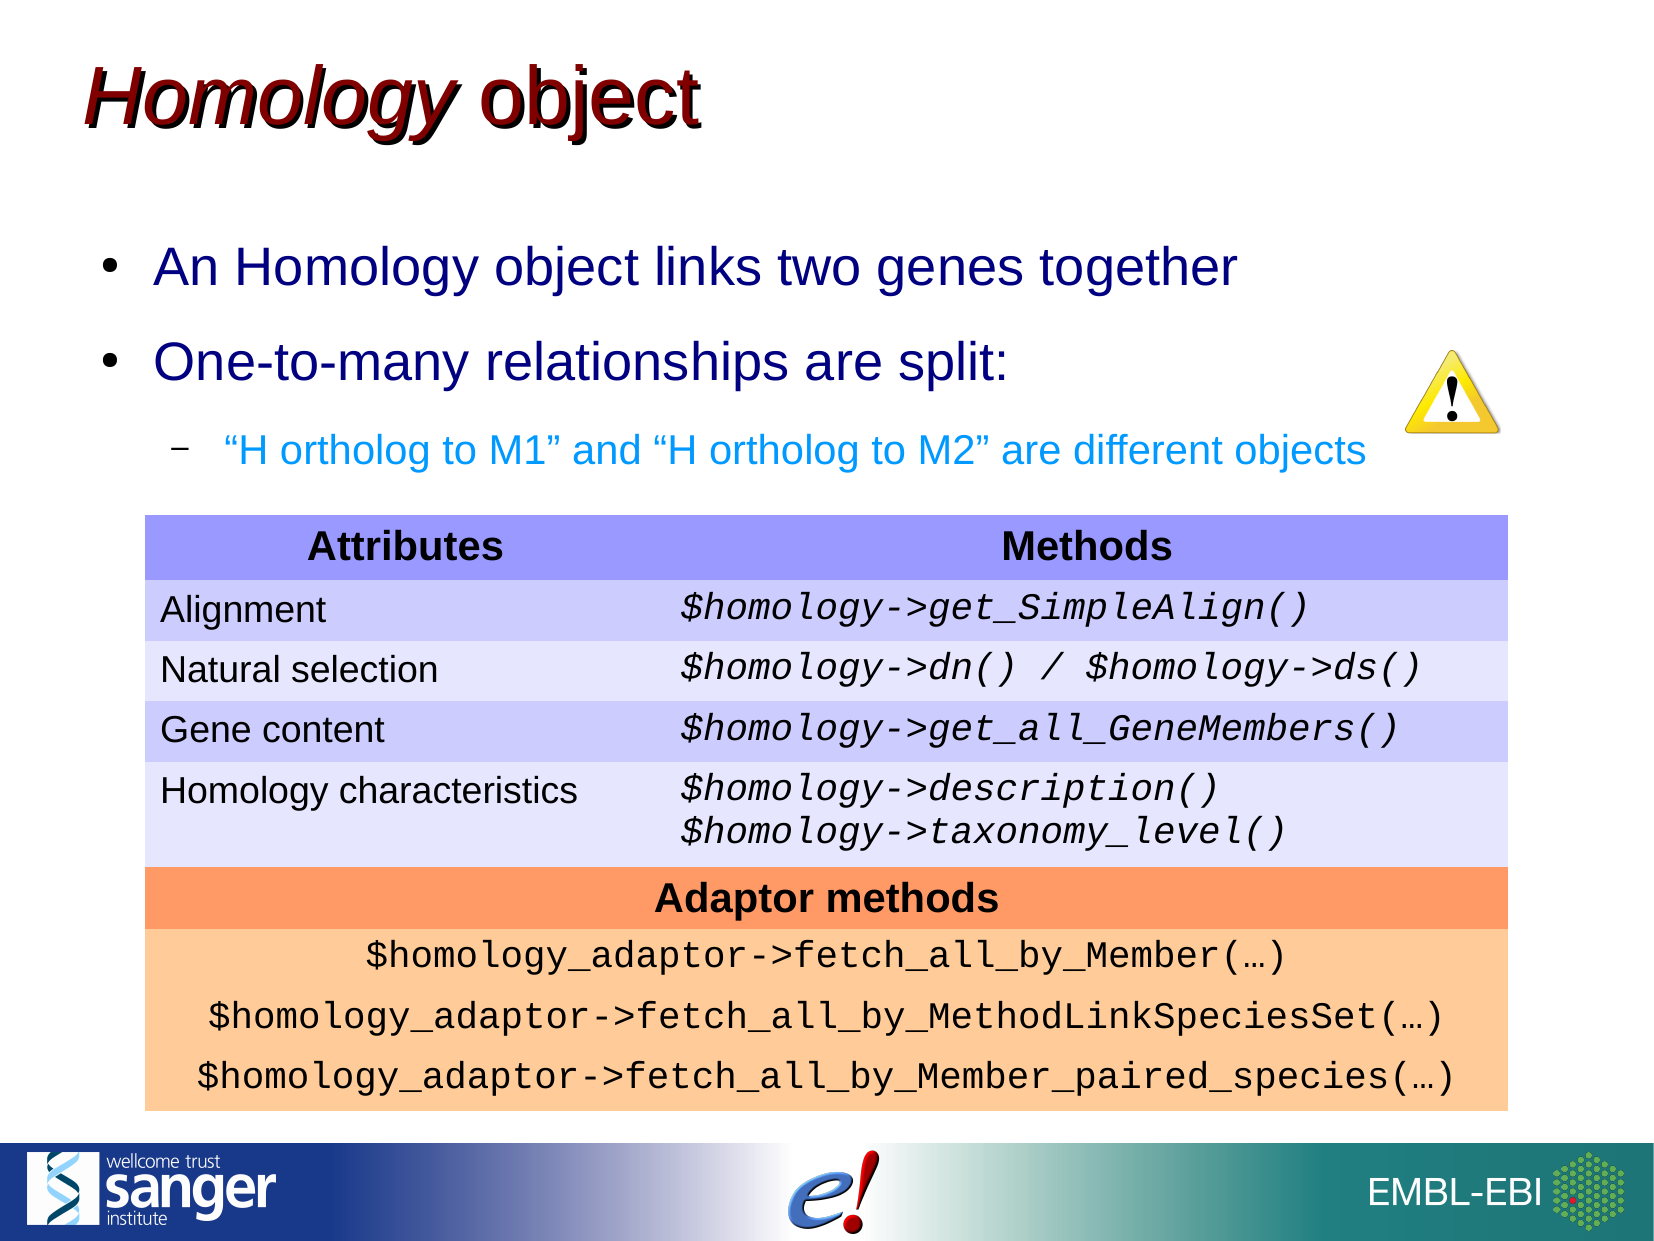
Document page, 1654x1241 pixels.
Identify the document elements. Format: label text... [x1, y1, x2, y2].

table_cell Homology characteristics [145, 762, 666, 867]
table_cell Gene content [145, 701, 666, 762]
table_cell $homology_adaptor->fetch_all_by_Member_paired_species(…) [145, 1050, 1508, 1111]
table_header Attributes [145, 515, 666, 580]
title Homology object [82, 49, 1571, 236]
picture [1405, 350, 1501, 434]
picture [0, 1143, 1654, 1241]
table_cell $homology->get_SimpleAlign() [666, 580, 1508, 641]
table_cell $homology->description() $homology->taxonomy_level() [666, 762, 1508, 867]
table_cell $homology->dn() / $homology->ds() [666, 641, 1508, 701]
table_cell Alignment [145, 580, 666, 641]
table_cell Adaptor methods [145, 867, 1508, 929]
table_cell $homology_adaptor->fetch_all_by_Member(…) [145, 929, 1508, 989]
list An Homology object links two genes together One-to-many relationships are split: “H ortholog to M1” and “H ortholog to M2” are different objects [82, 236, 1595, 438]
table_cell $homology_adaptor->fetch_all_by_MethodLinkSpeciesSet(…) [145, 989, 1508, 1050]
table_cell $homology->get_all_GeneMembers() [666, 701, 1508, 762]
table_cell Natural selection [145, 641, 666, 701]
table_header Methods [666, 515, 1508, 580]
